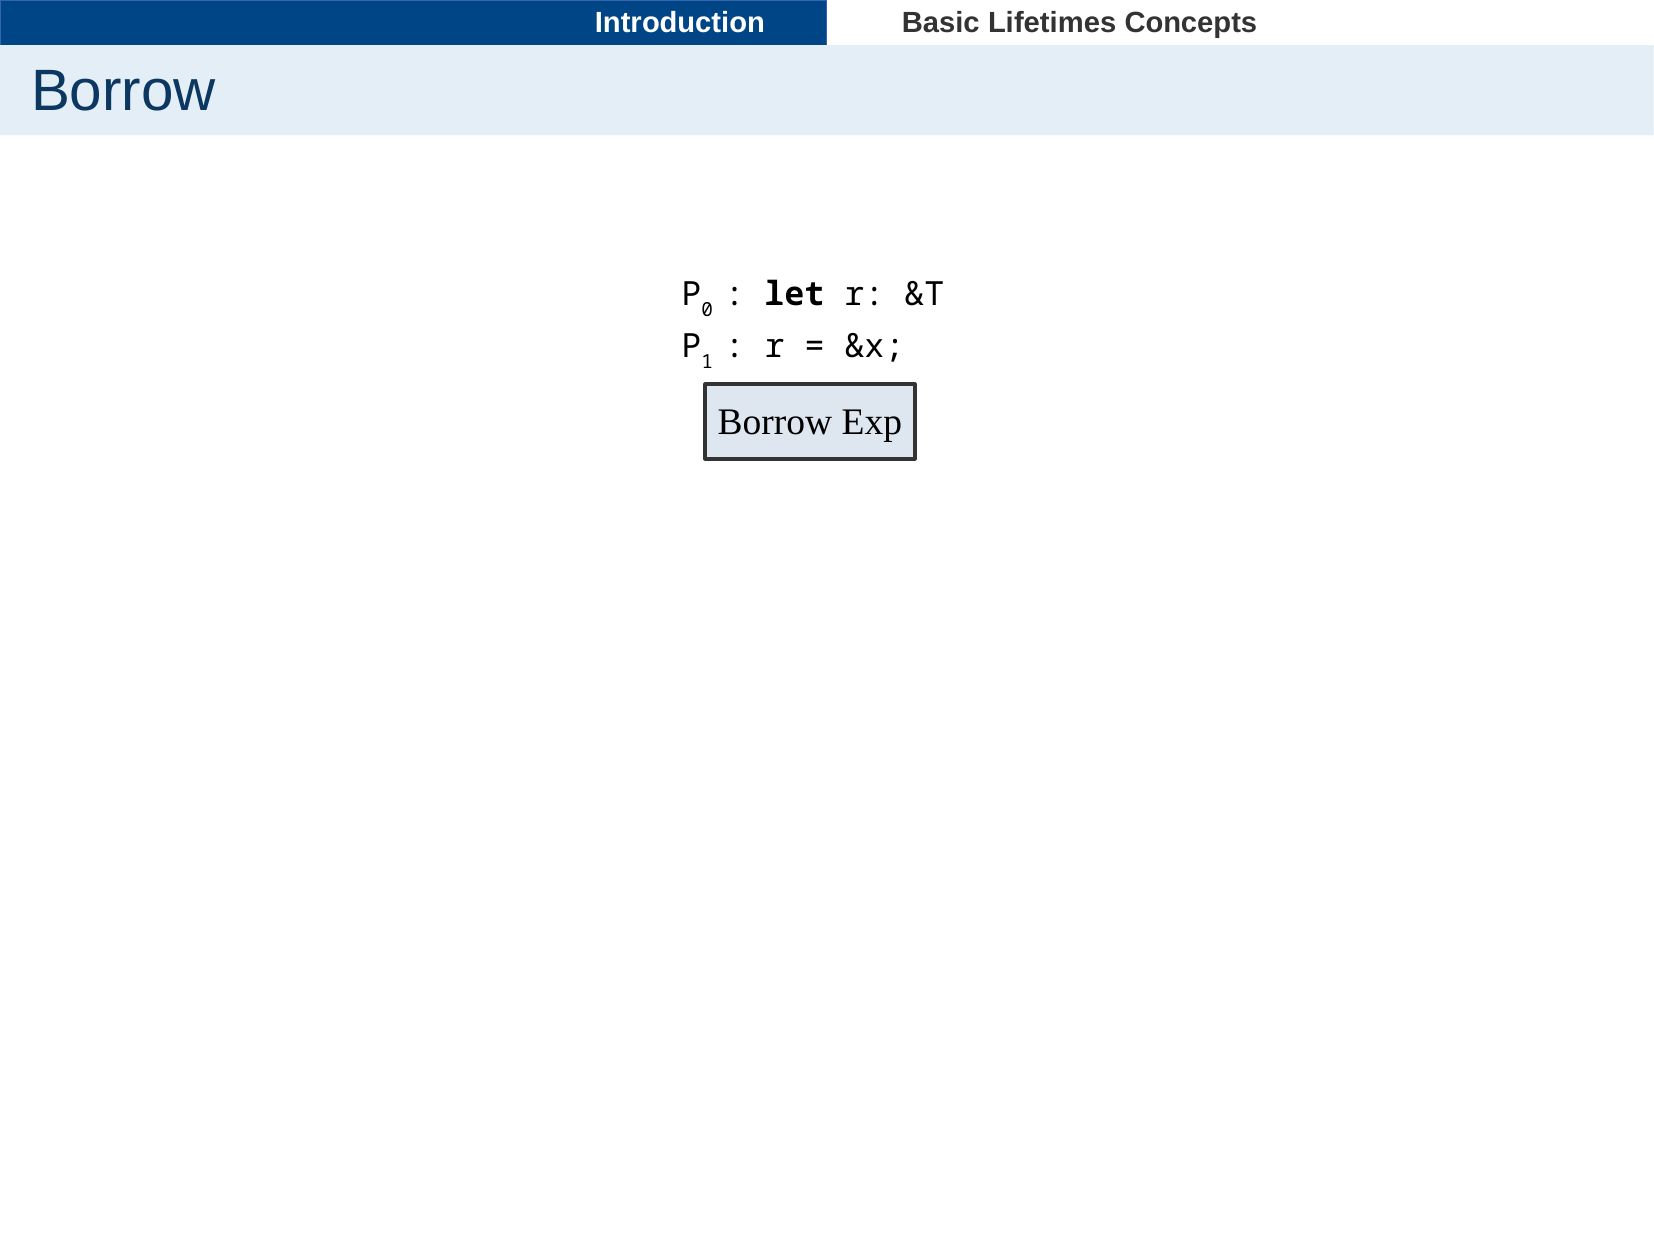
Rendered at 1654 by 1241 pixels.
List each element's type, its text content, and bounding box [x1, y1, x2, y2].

text_box Borrow [0, 45, 1654, 136]
text_box Borrow Exp [705, 383, 916, 459]
title Introduction [0, 0, 766, 45]
text_box P0 : let r: &T P1 : r = &x; [666, 262, 1233, 447]
title Basic Lifetimes Concepts [826, 0, 1654, 45]
